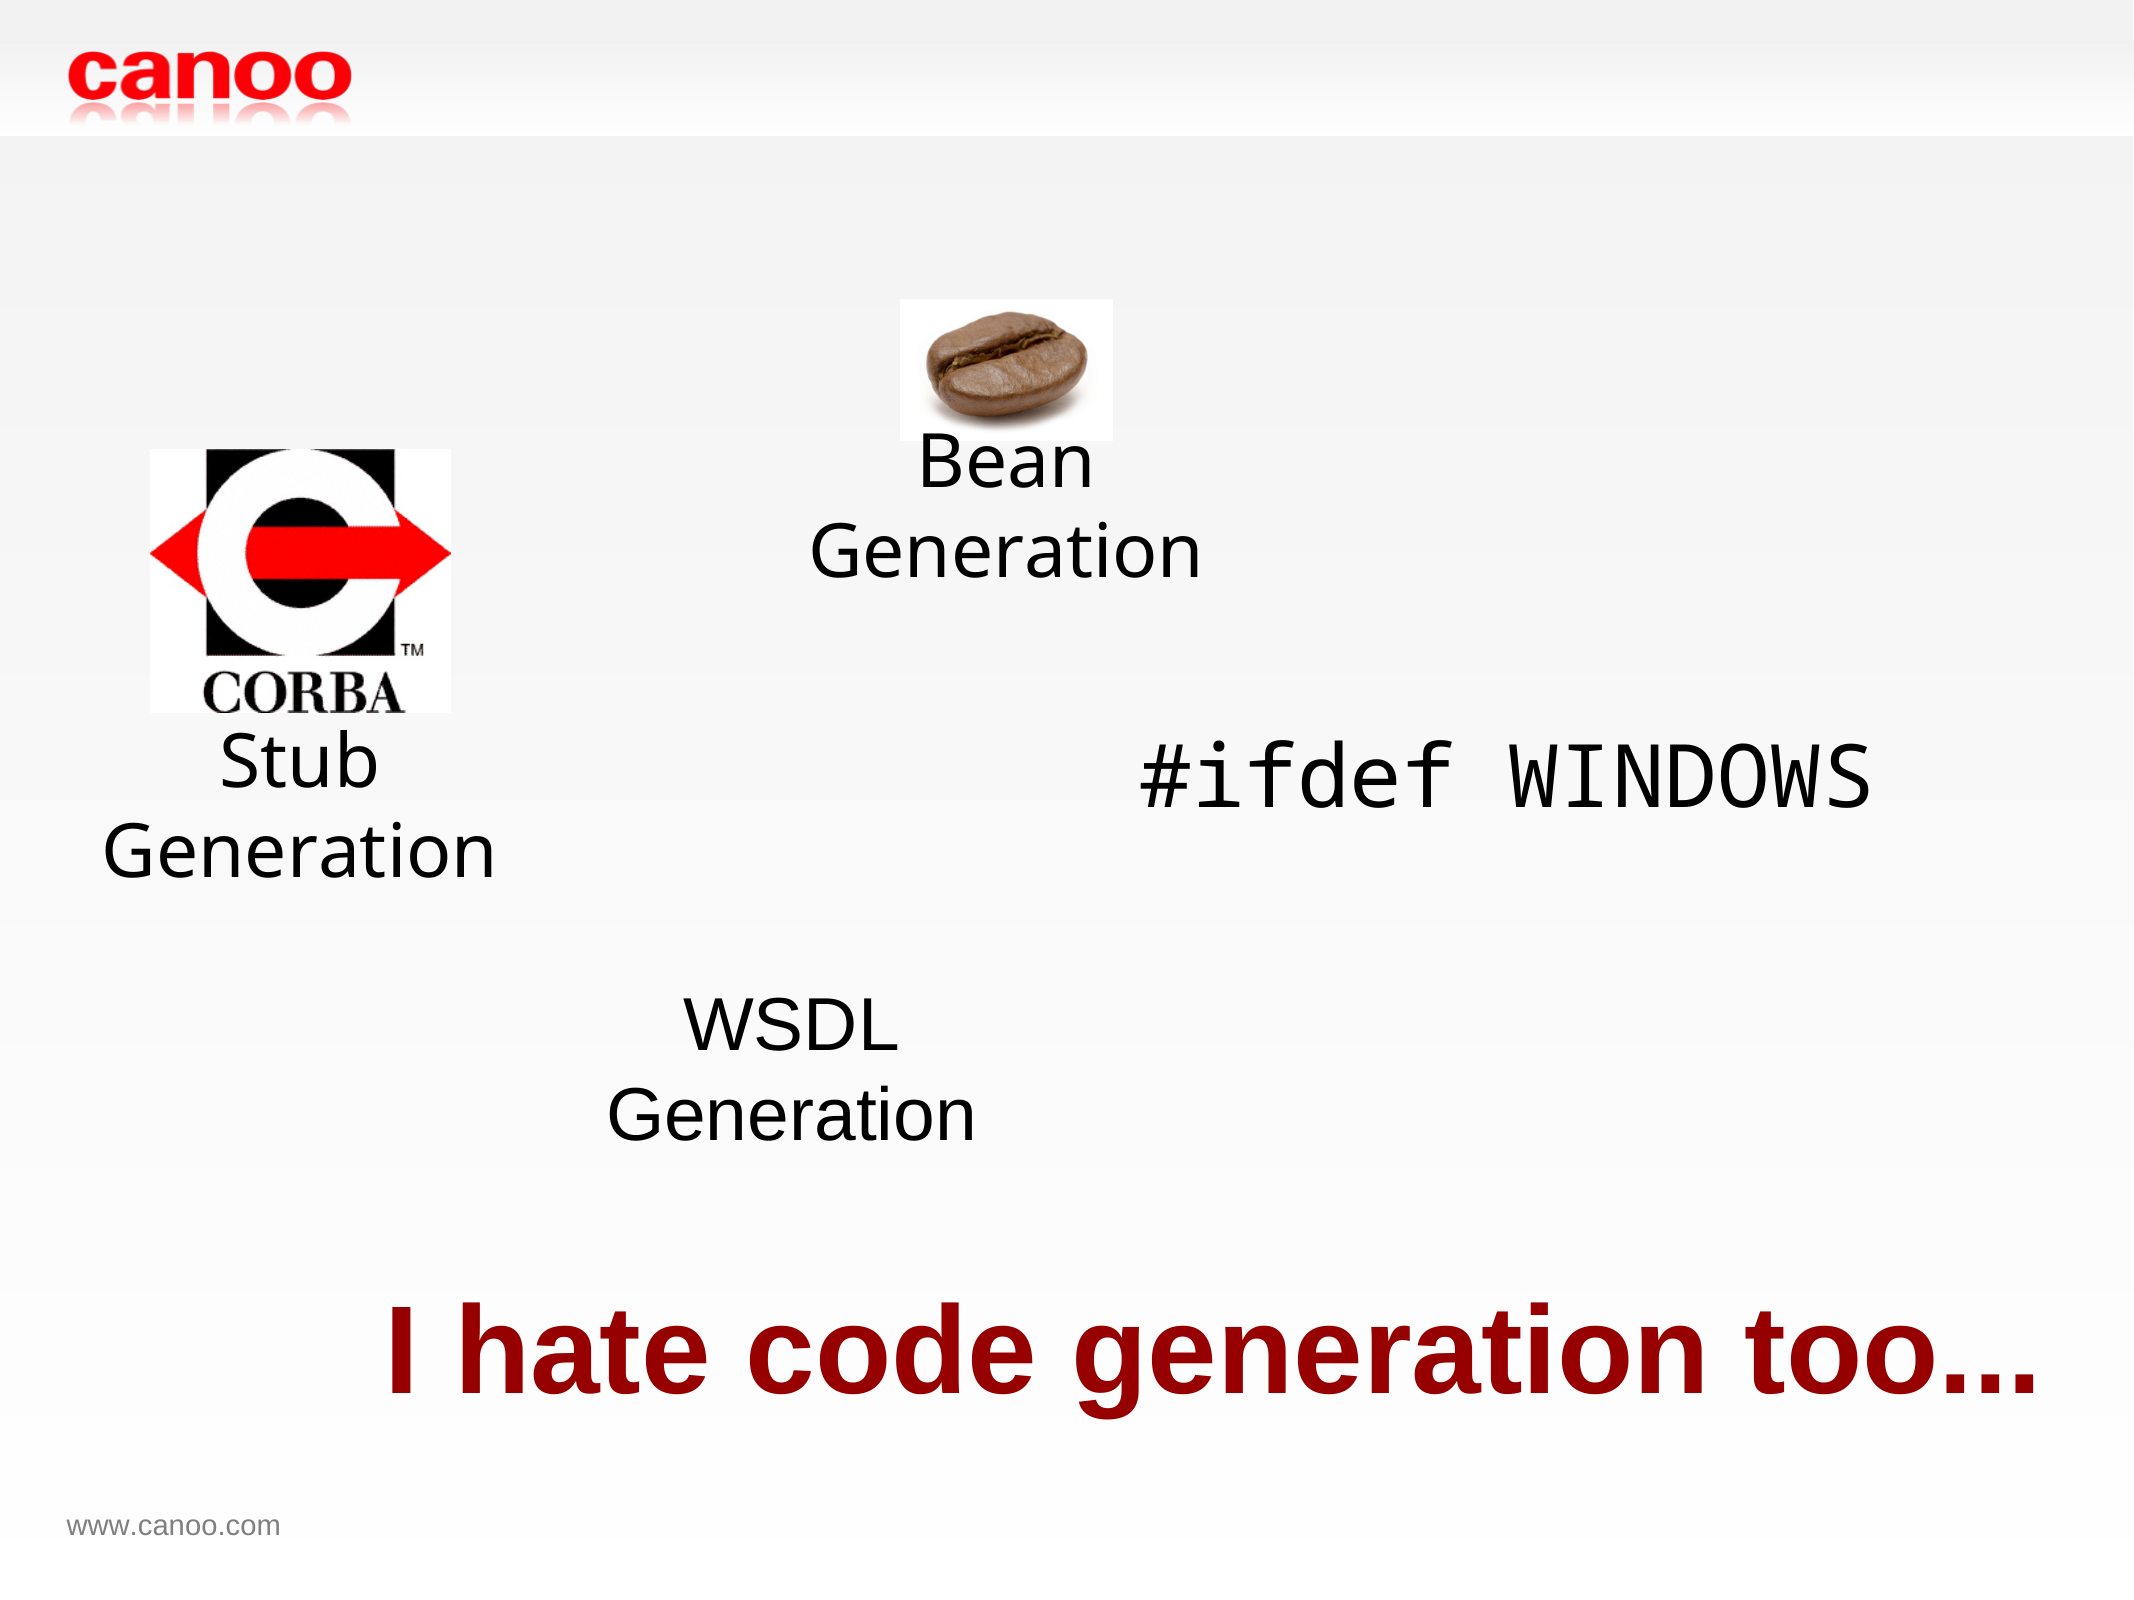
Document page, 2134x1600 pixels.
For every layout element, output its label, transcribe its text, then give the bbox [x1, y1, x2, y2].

title I hate code generation too... [75, 1260, 2088, 1427]
list WSDL Generation [487, 975, 1013, 1276]
picture [900, 299, 1113, 441]
text_box #ifdef WINDOWS [1125, 712, 1890, 833]
picture [150, 449, 451, 713]
picture [65, 48, 353, 154]
